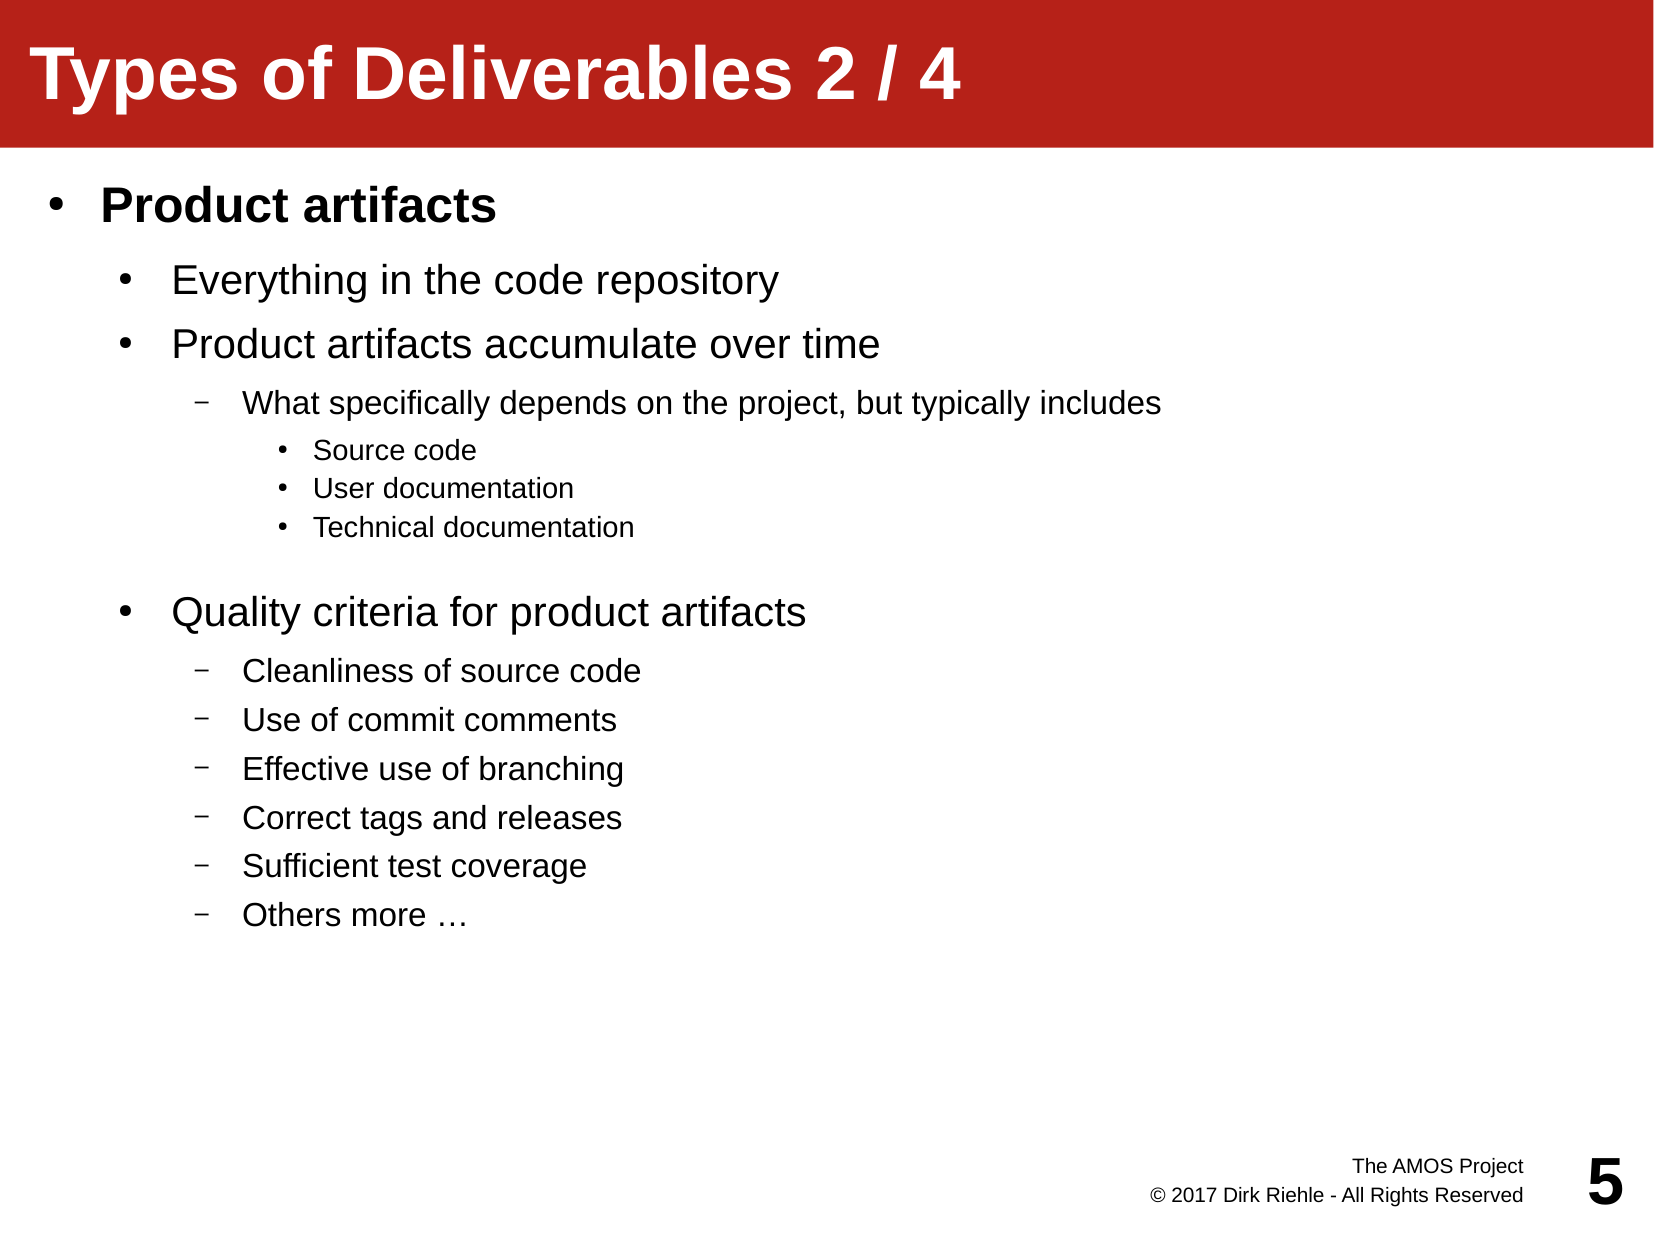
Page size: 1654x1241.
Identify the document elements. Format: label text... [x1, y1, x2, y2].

title Types of Deliverables 2 / 4 [0, 0, 1654, 148]
list Product artifacts Everything in the code repository Product artifacts accumulate over time What specifically depends on the project, but typically includes Source code User documentation Technical documentation Quality criteria for product artifacts Cleanliness of source code Use of commit comments Effective use of branching Correct tags and releases Sufficient test coverage Others more … [29, 177, 1625, 1063]
